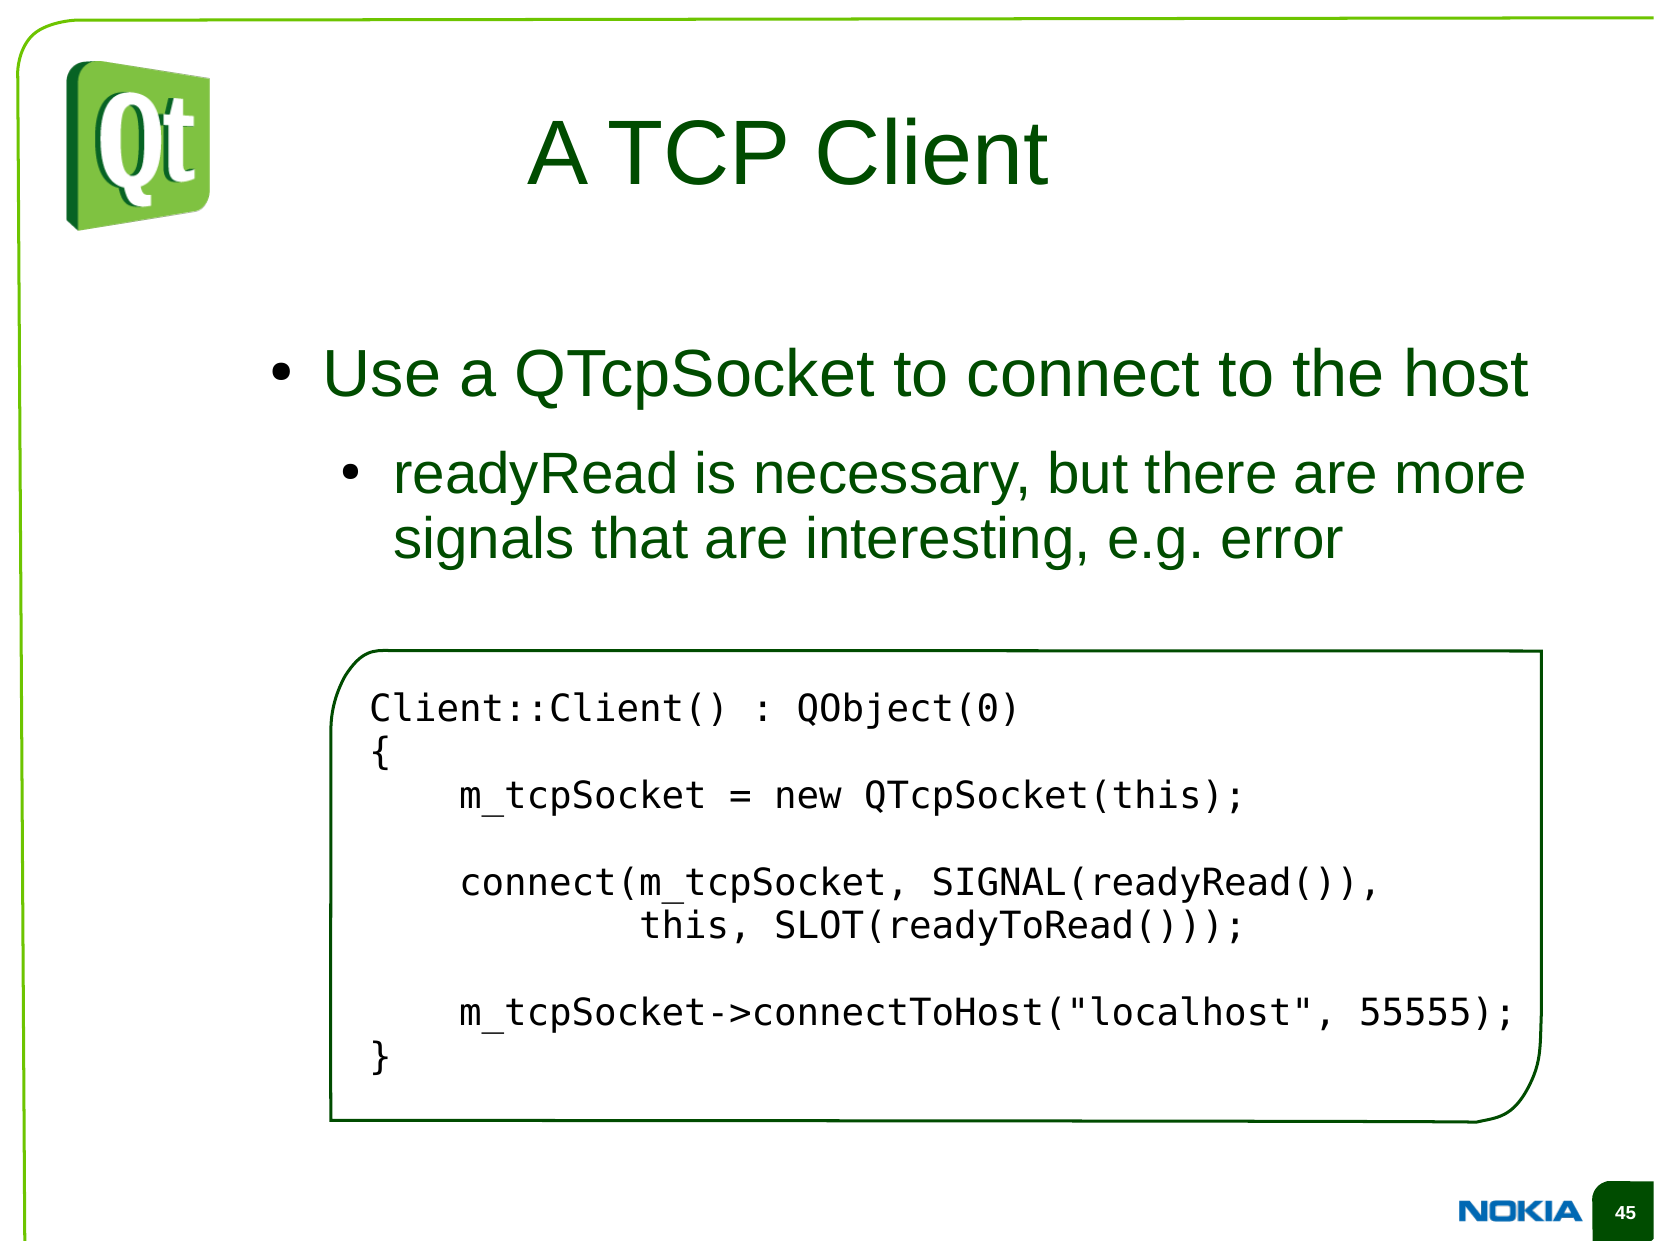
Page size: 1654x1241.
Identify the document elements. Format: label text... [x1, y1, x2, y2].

picture [66, 61, 210, 231]
list Use a QTcpSocket to connect to the host readyRead is necessary, but there are more signals that are interesting, e.g. error [251, 336, 1571, 1141]
title A TCP Client [251, 49, 1327, 257]
picture [1459, 1200, 1583, 1222]
text_box Client::Client() : QObject(0) { m_tcpSocket = new QTcpSocket(this); connect(m_tcpSocket, SIGNAL(readyRead()), this, SLOT(readyToRead())); m_tcpSocket->connectToHost("localhost", 55555); } [354, 679, 1532, 1086]
